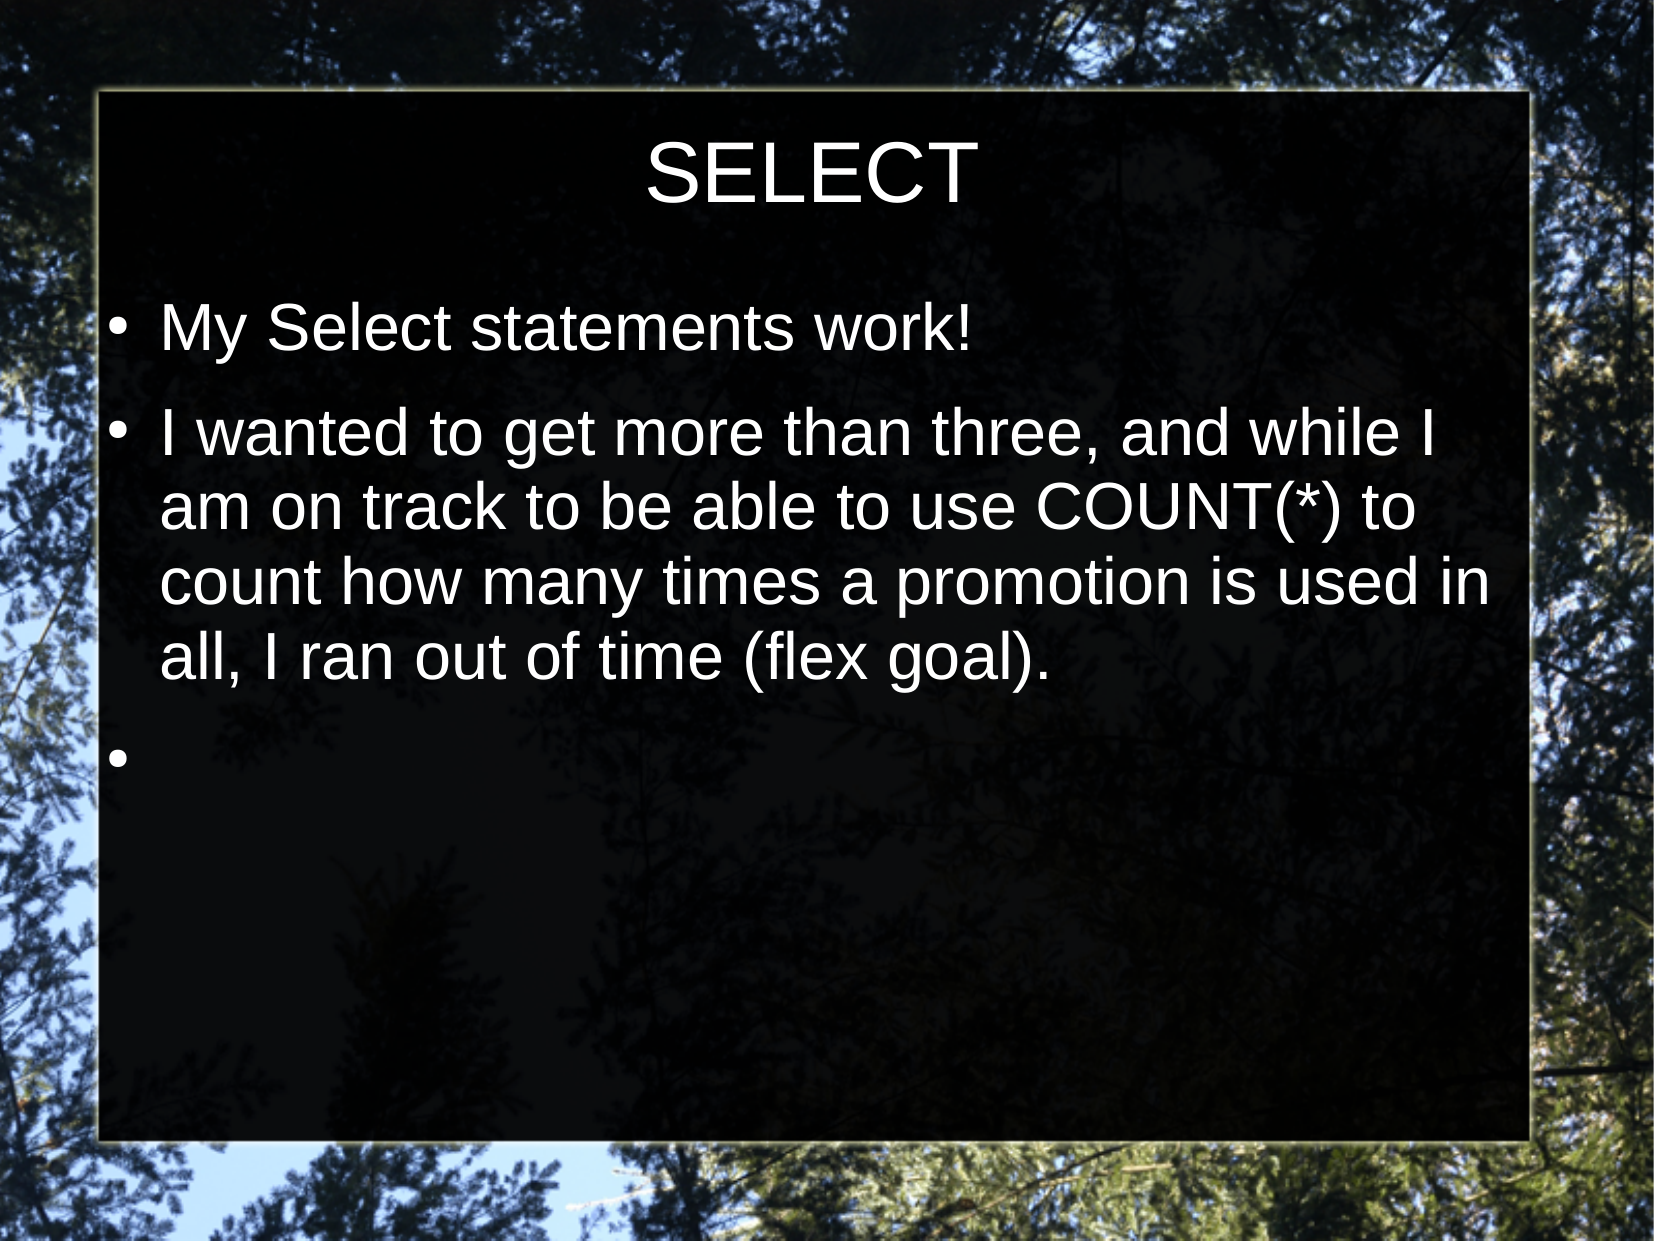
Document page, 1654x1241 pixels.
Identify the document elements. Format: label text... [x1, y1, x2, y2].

picture [0, 0, 1654, 1241]
title SELECT [88, 88, 1536, 257]
list My Select statements work! I wanted to get more than three, and while I am on track to be able to use COUNT(*) to count how many times a promotion is used in all, I ran out of time (flex goal). [88, 290, 1536, 1123]
